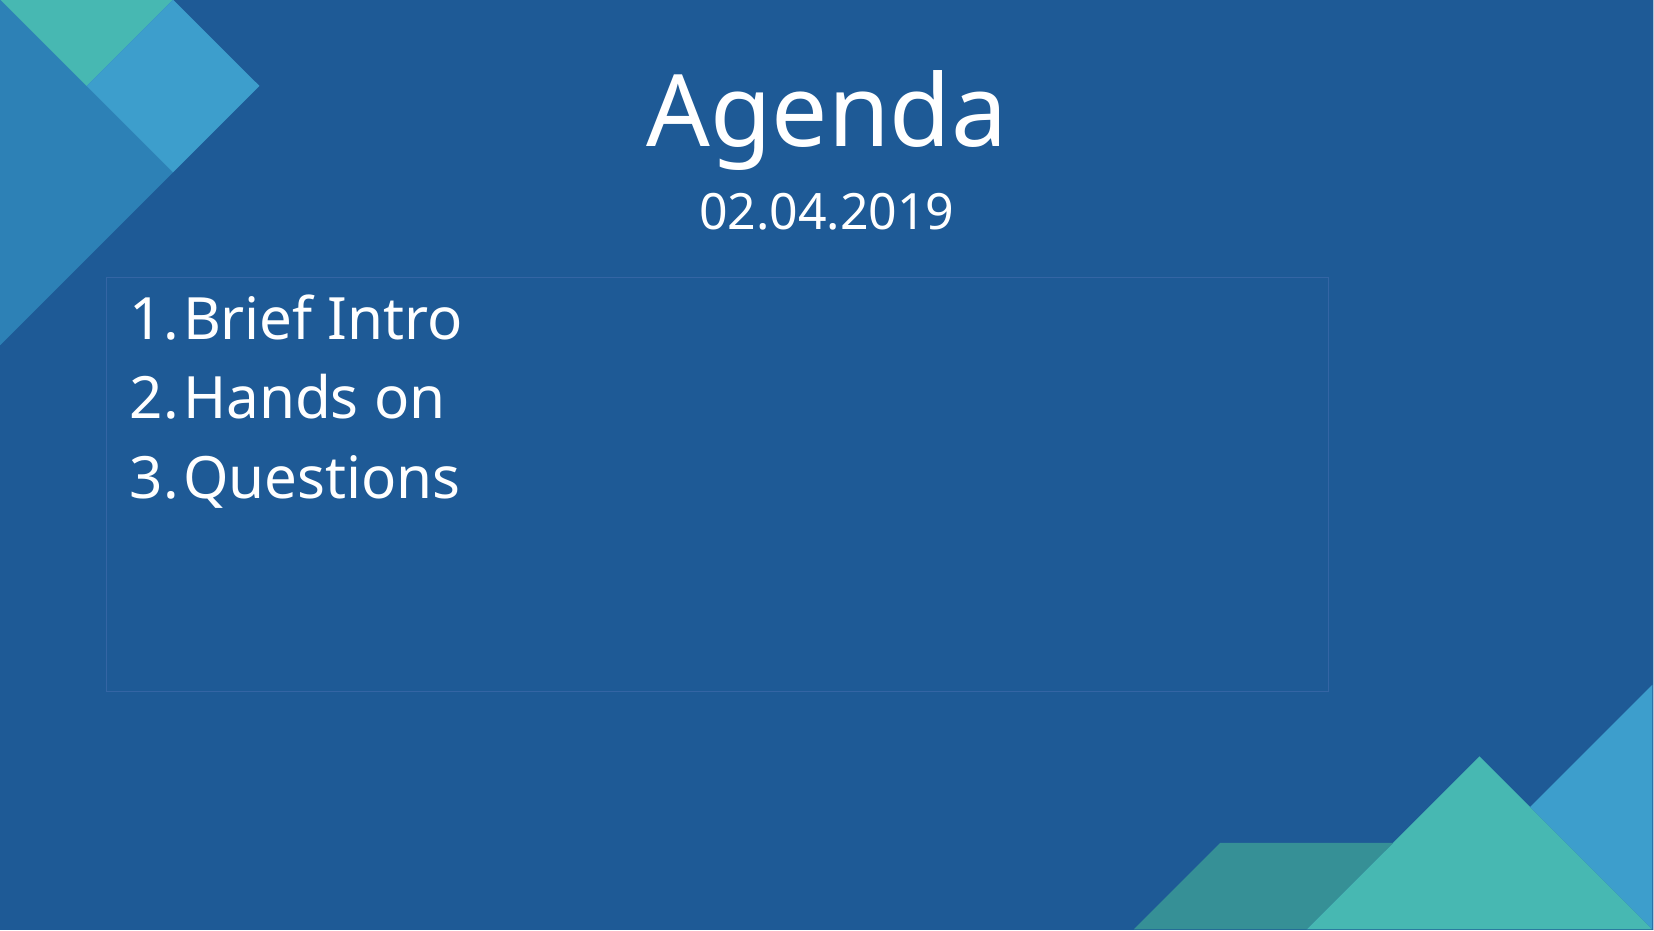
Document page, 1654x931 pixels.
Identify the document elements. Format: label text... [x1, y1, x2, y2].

title Agenda 02.04.2019 [59, 42, 1595, 242]
text_box Brief Intro Hands on Questions [106, 277, 1329, 692]
